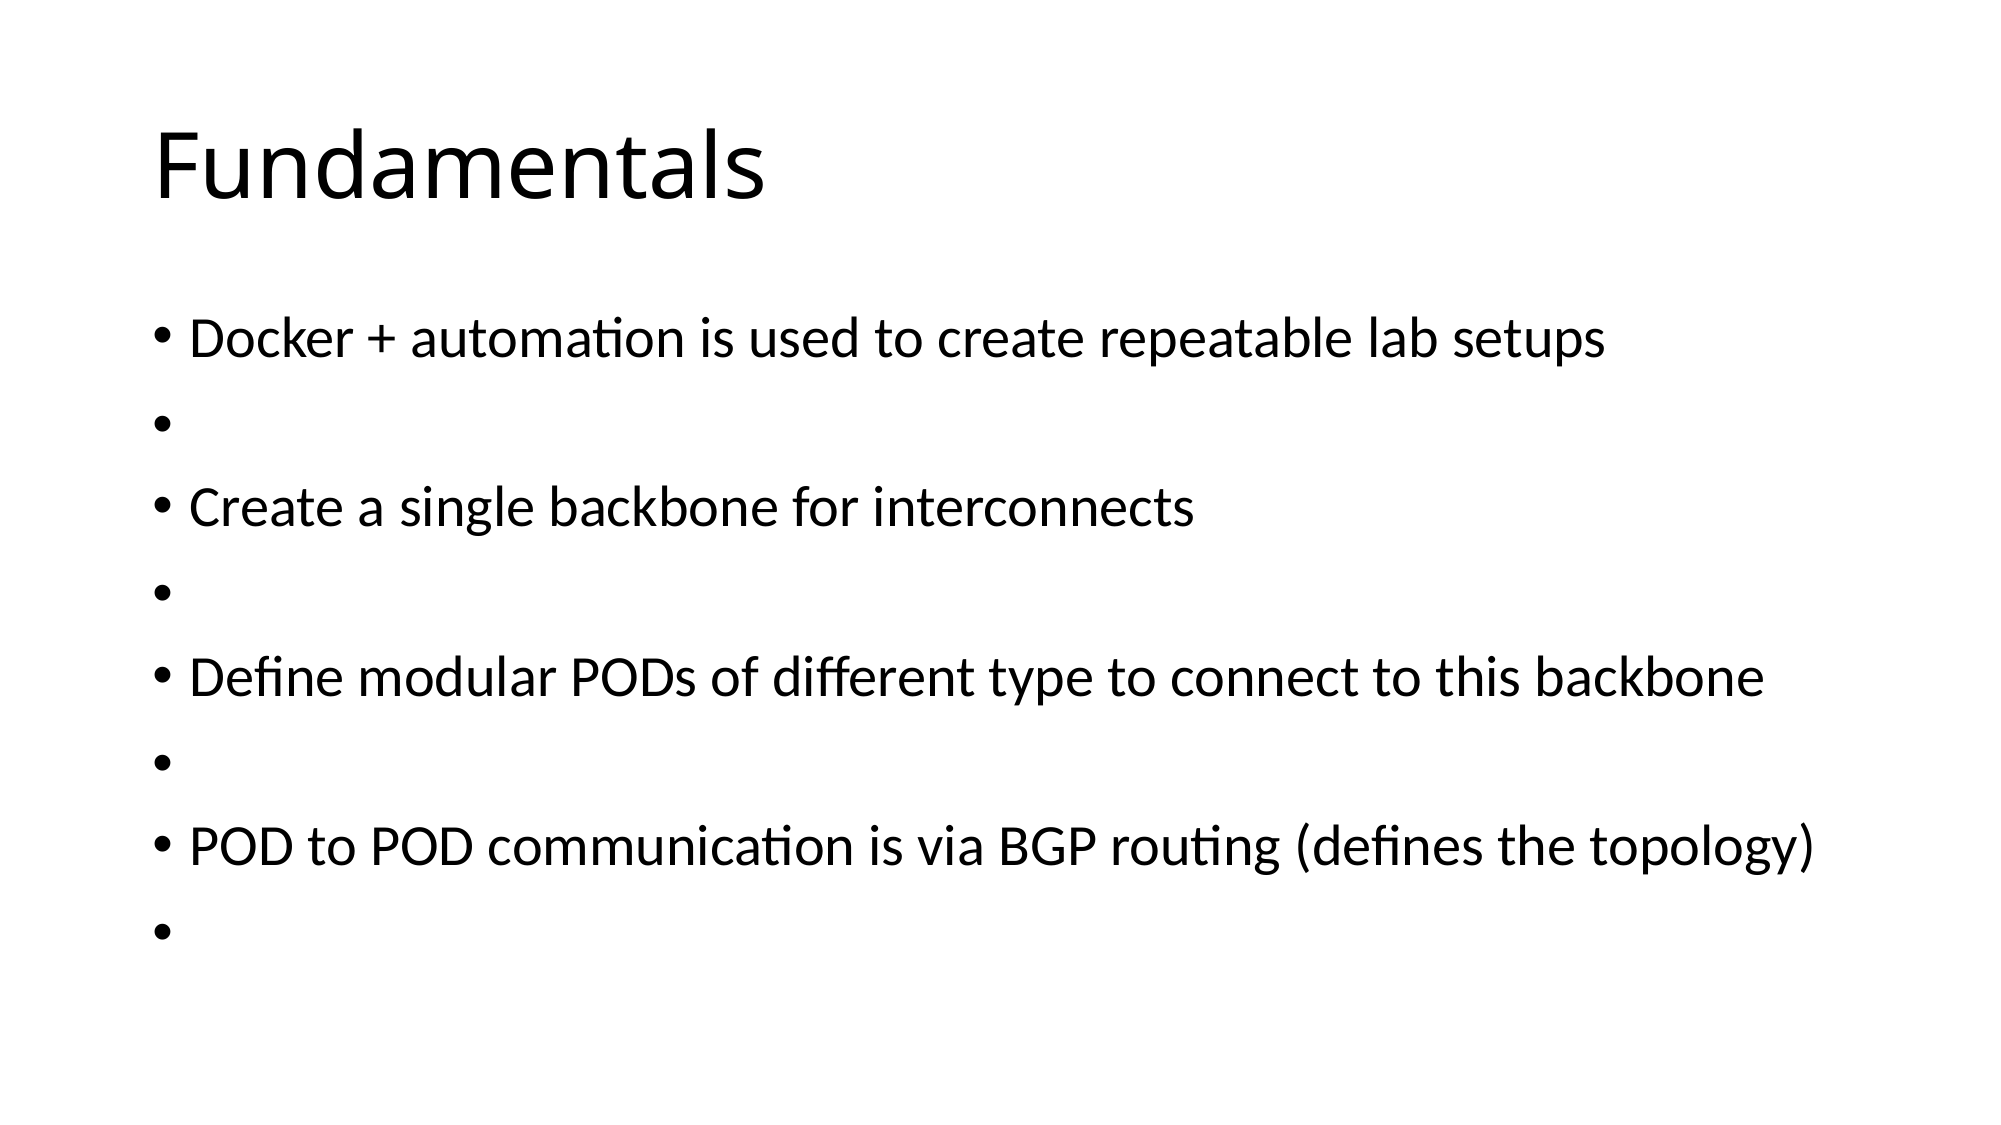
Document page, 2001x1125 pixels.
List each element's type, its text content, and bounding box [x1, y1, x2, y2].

title Fundamentals [137, 59, 1863, 278]
list Docker + automation is used to create repeatable lab setups Create a single backbone for interconnects Define modular PODs of different type to connect to this backbone POD to POD communication is via BGP routing (defines the topology) [137, 299, 1863, 1014]
